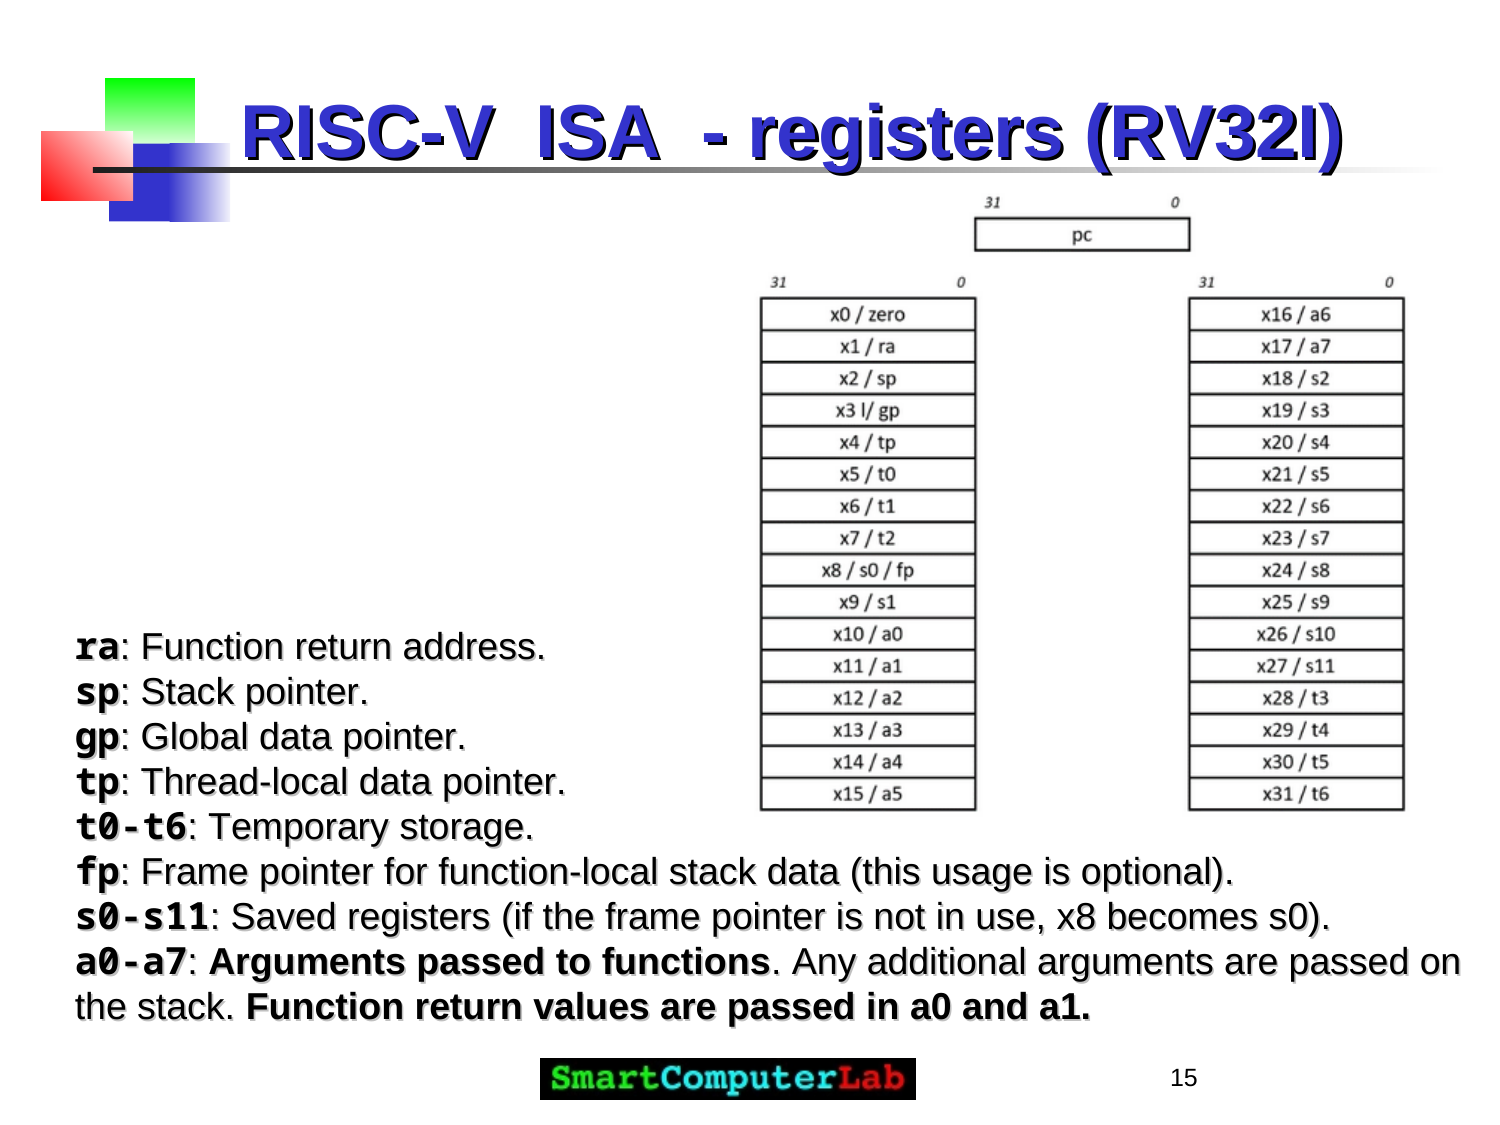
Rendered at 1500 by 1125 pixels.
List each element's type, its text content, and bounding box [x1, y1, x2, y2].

picture [675, 179, 1456, 819]
picture [540, 1058, 916, 1100]
text_box ra: Function return address. sp: Stack pointer. gp: Global data pointer. tp: Thread-local data pointer. t0-t6: Temporary storage. fp: Frame pointer for function-local stack data (this usage is optional). s0-s11: Saved registers (if the frame pointer is not in use, x8 becomes s0). a0-a7: Arguments passed to functions. Any additional arguments are passed on the stack. Function return values are passed in a0 and a1. [60, 614, 1486, 1035]
title RISC-V ISA - registers (RV32I) [159, 0, 1426, 180]
